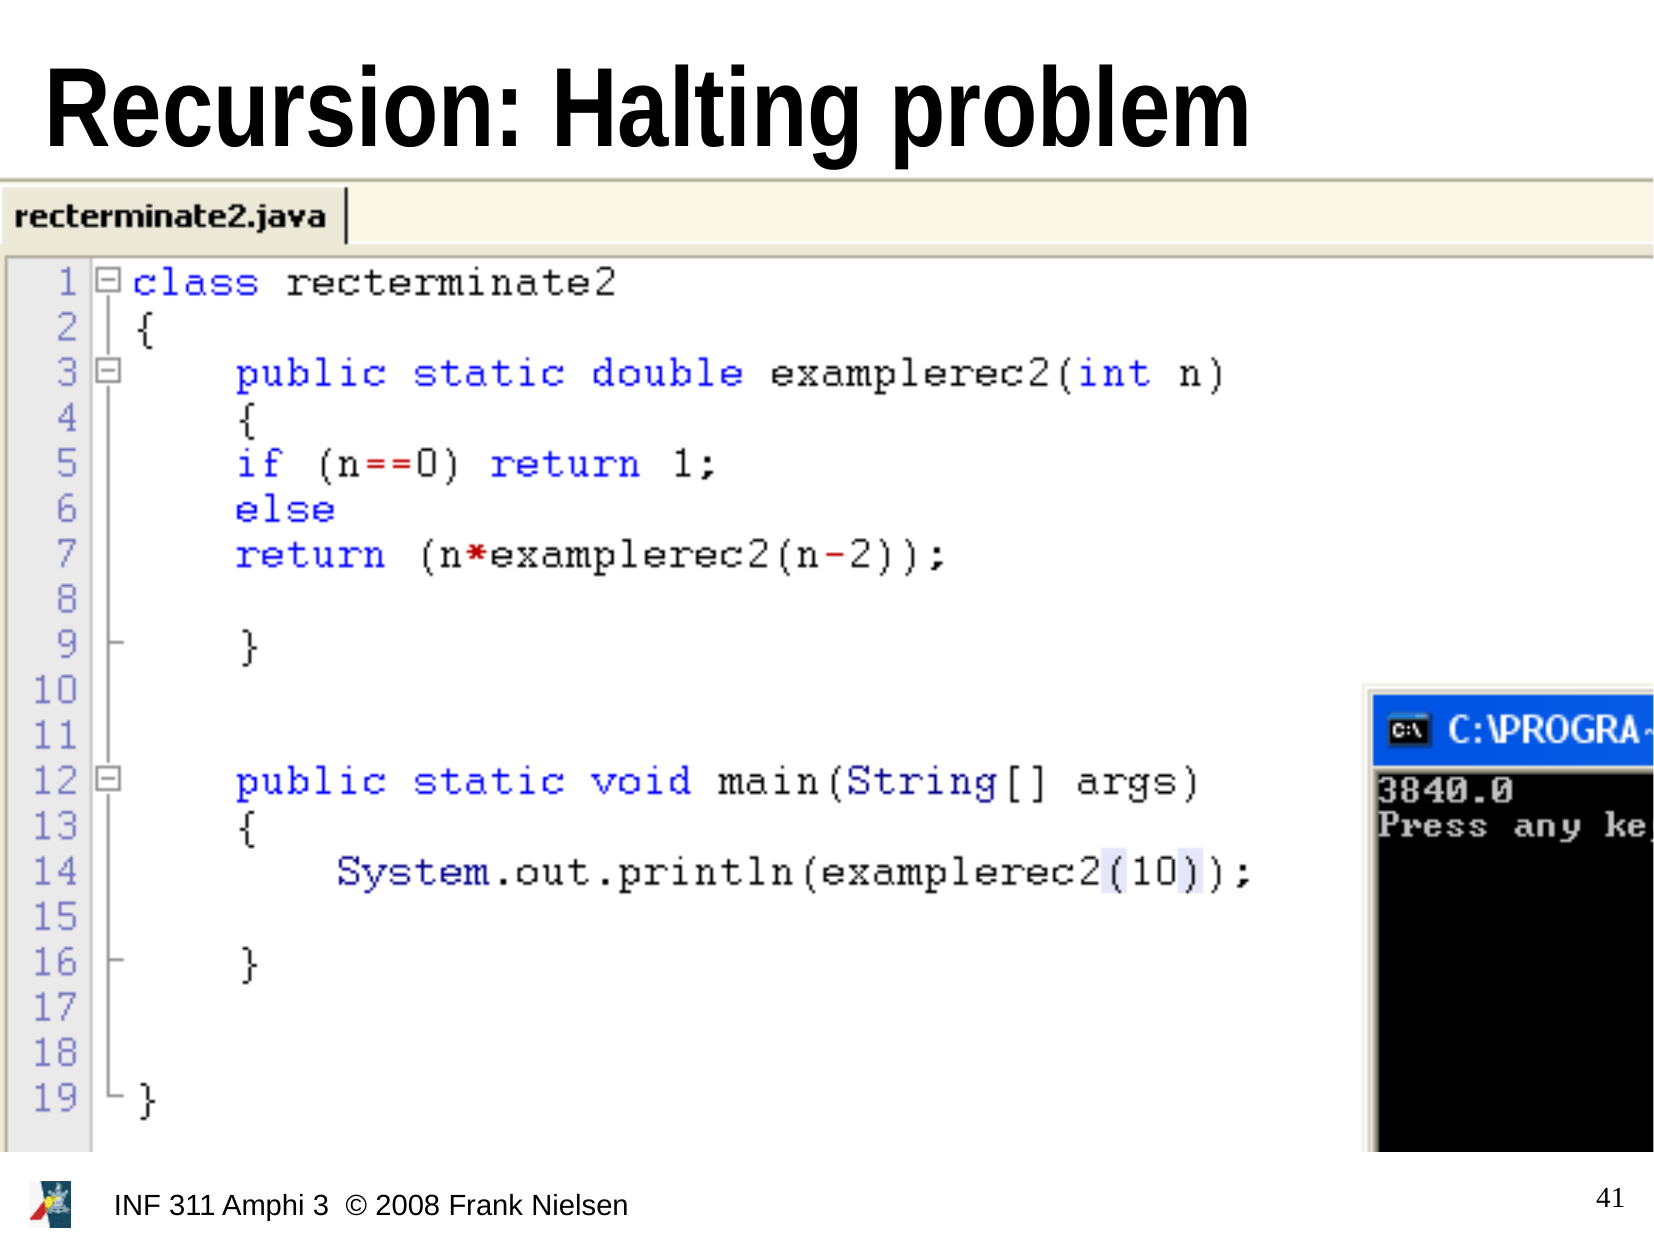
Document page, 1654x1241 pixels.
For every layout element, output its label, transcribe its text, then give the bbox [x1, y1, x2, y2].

picture [29, 1181, 71, 1228]
picture [0, 177, 1654, 1152]
text_box Recursion: Halting problem [29, 33, 1268, 178]
